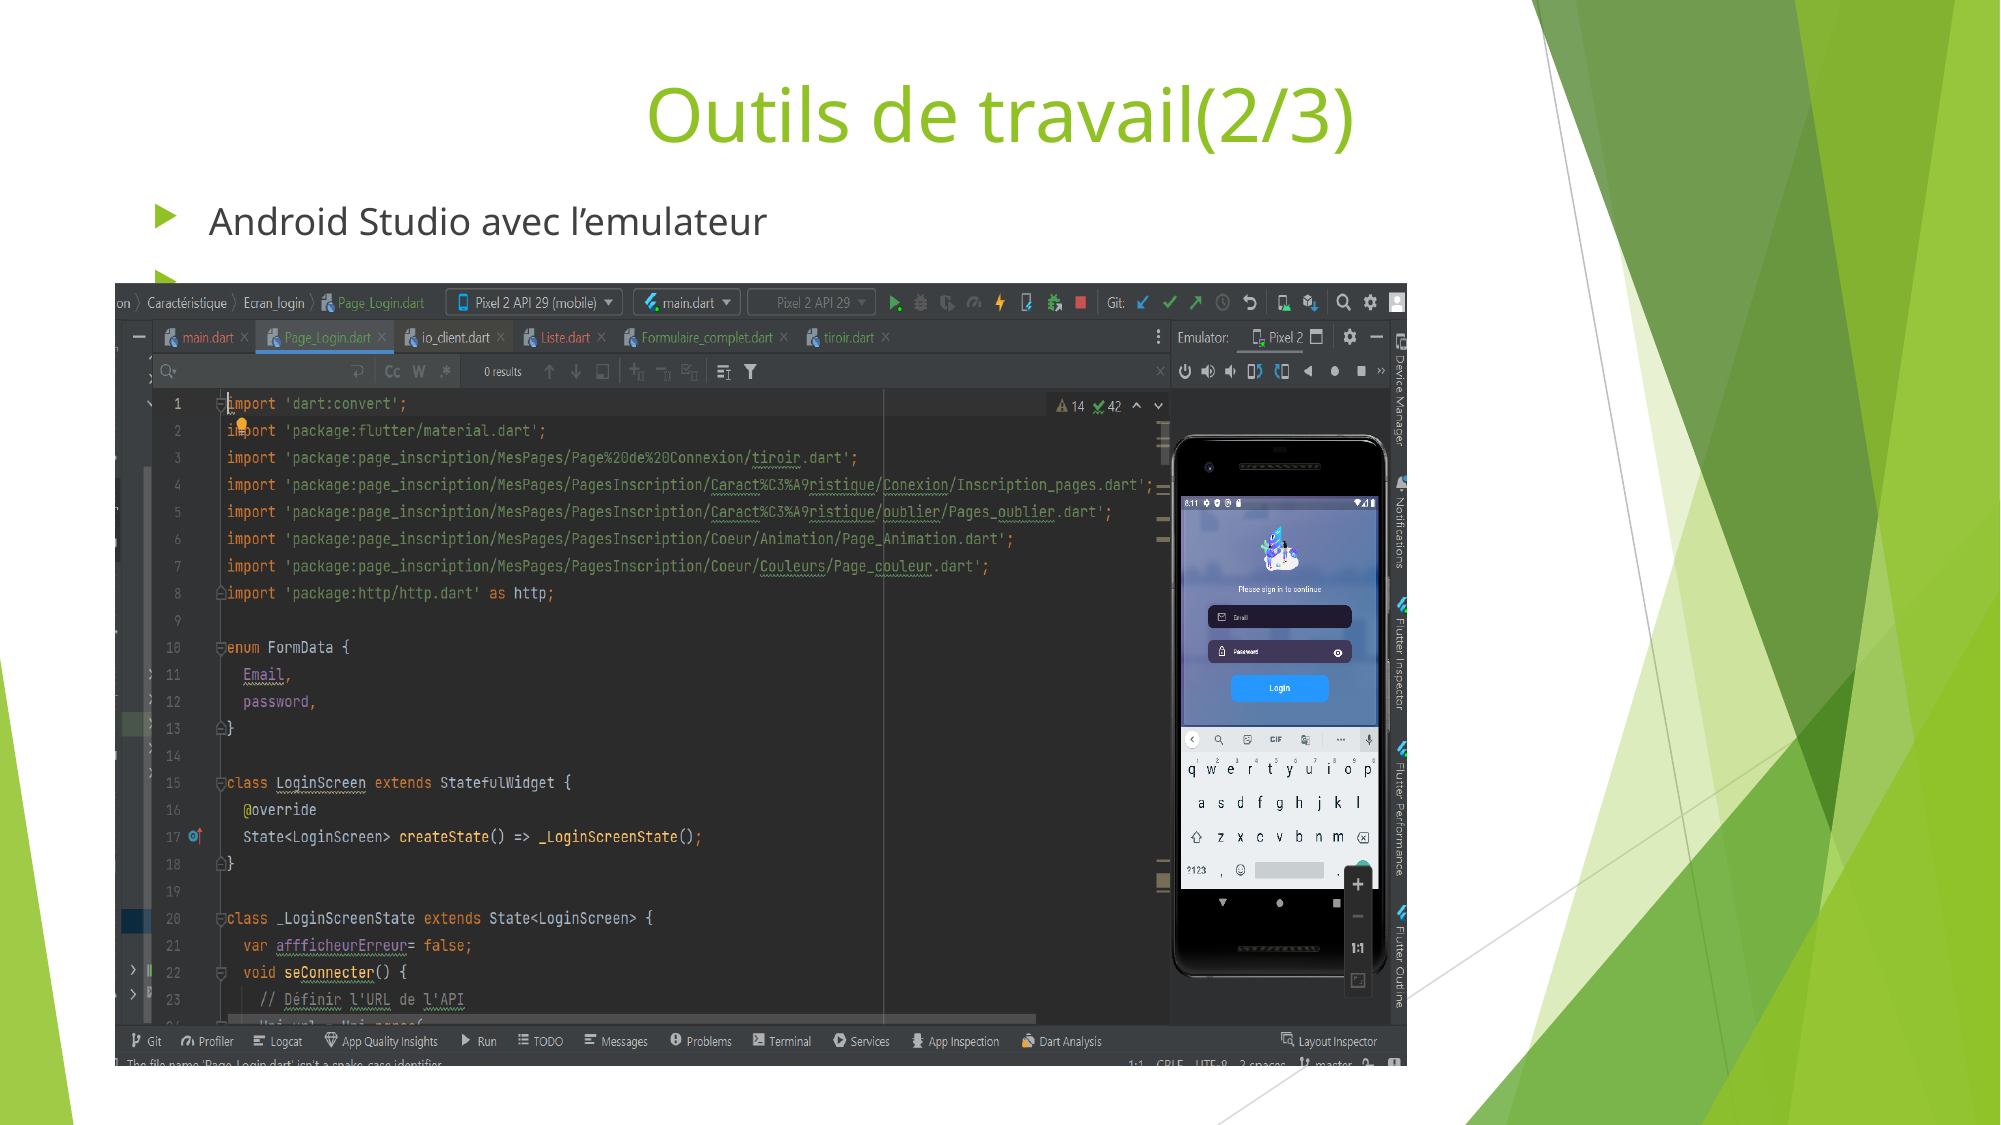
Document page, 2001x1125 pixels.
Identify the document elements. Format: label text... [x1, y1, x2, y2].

list Android Studio avec l’emulateur [137, 190, 1863, 1014]
picture [115, 283, 1407, 1066]
title Outils de travail(2/3) [137, 59, 1863, 176]
